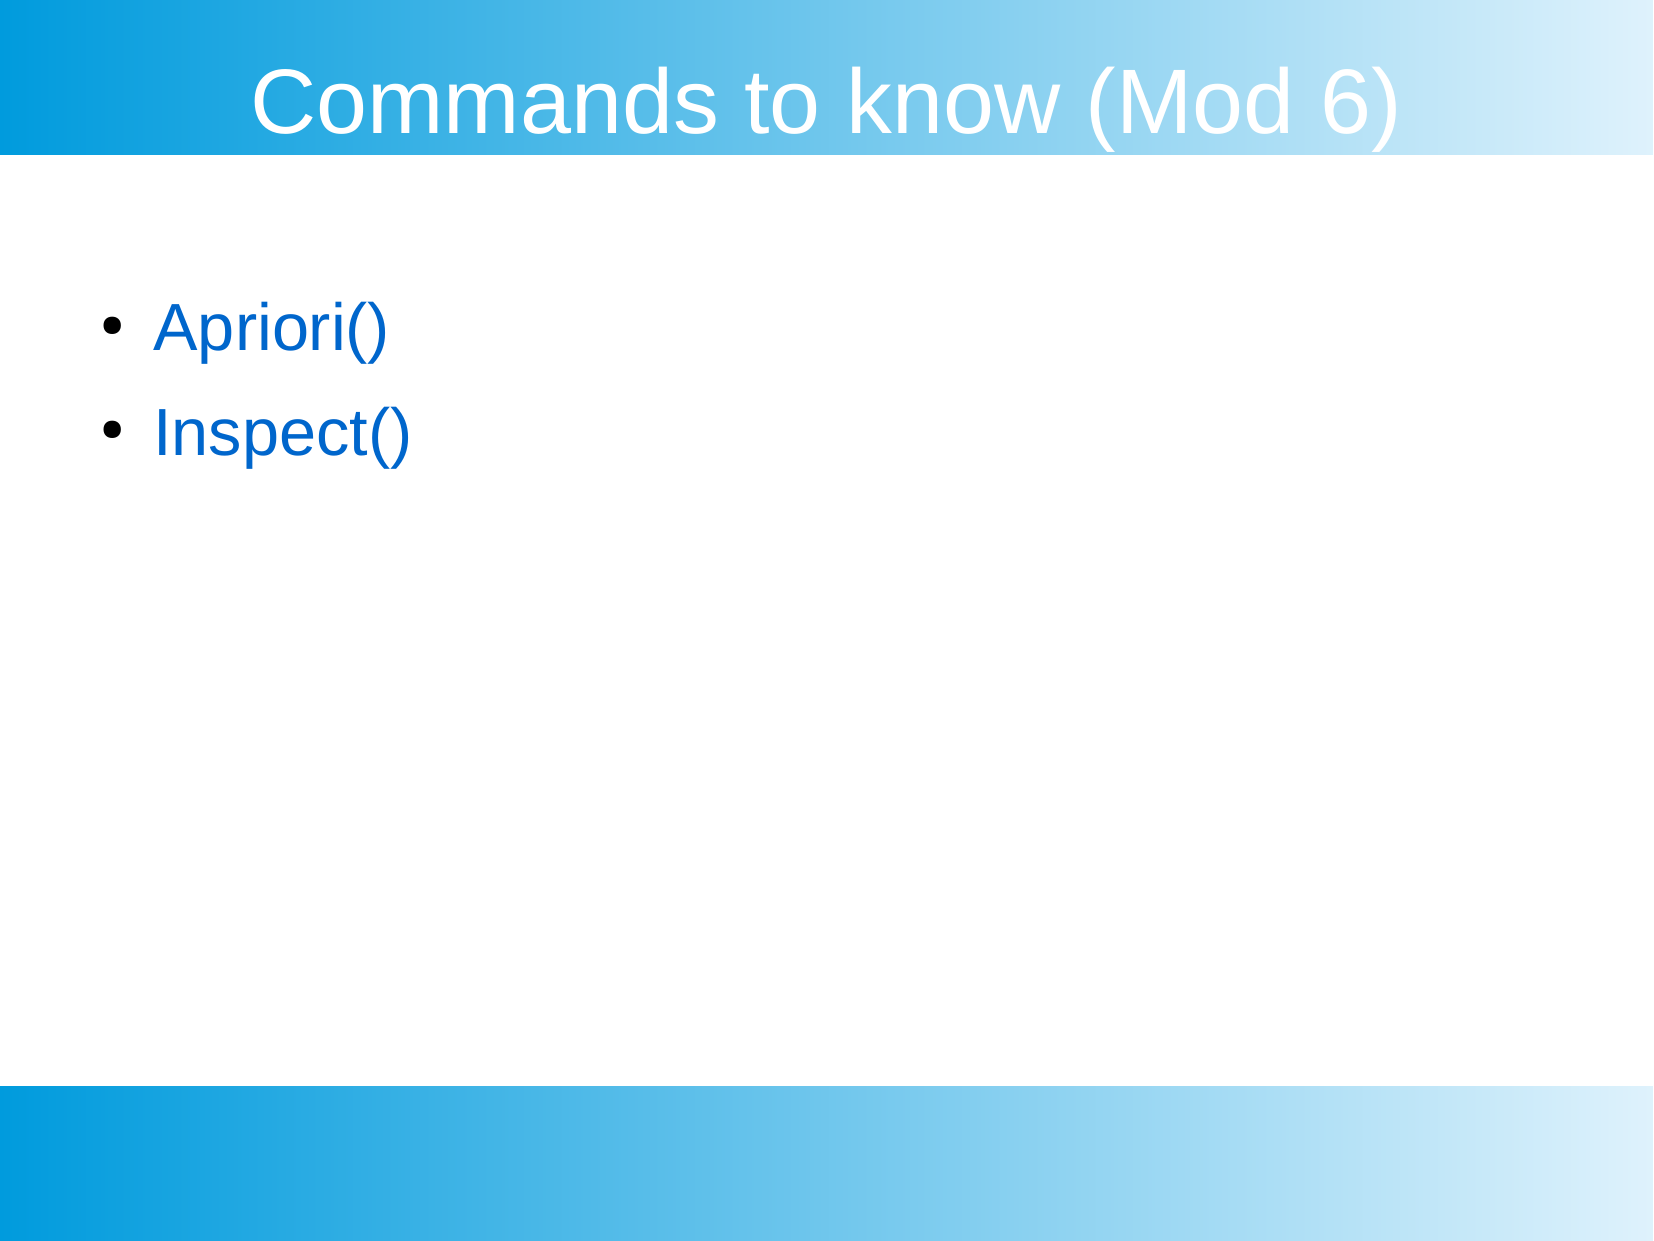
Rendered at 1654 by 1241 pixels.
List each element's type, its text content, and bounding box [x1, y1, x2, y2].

list Apriori() Inspect() [82, 290, 809, 1010]
title Commands to know (Mod 6) [82, 49, 1571, 155]
